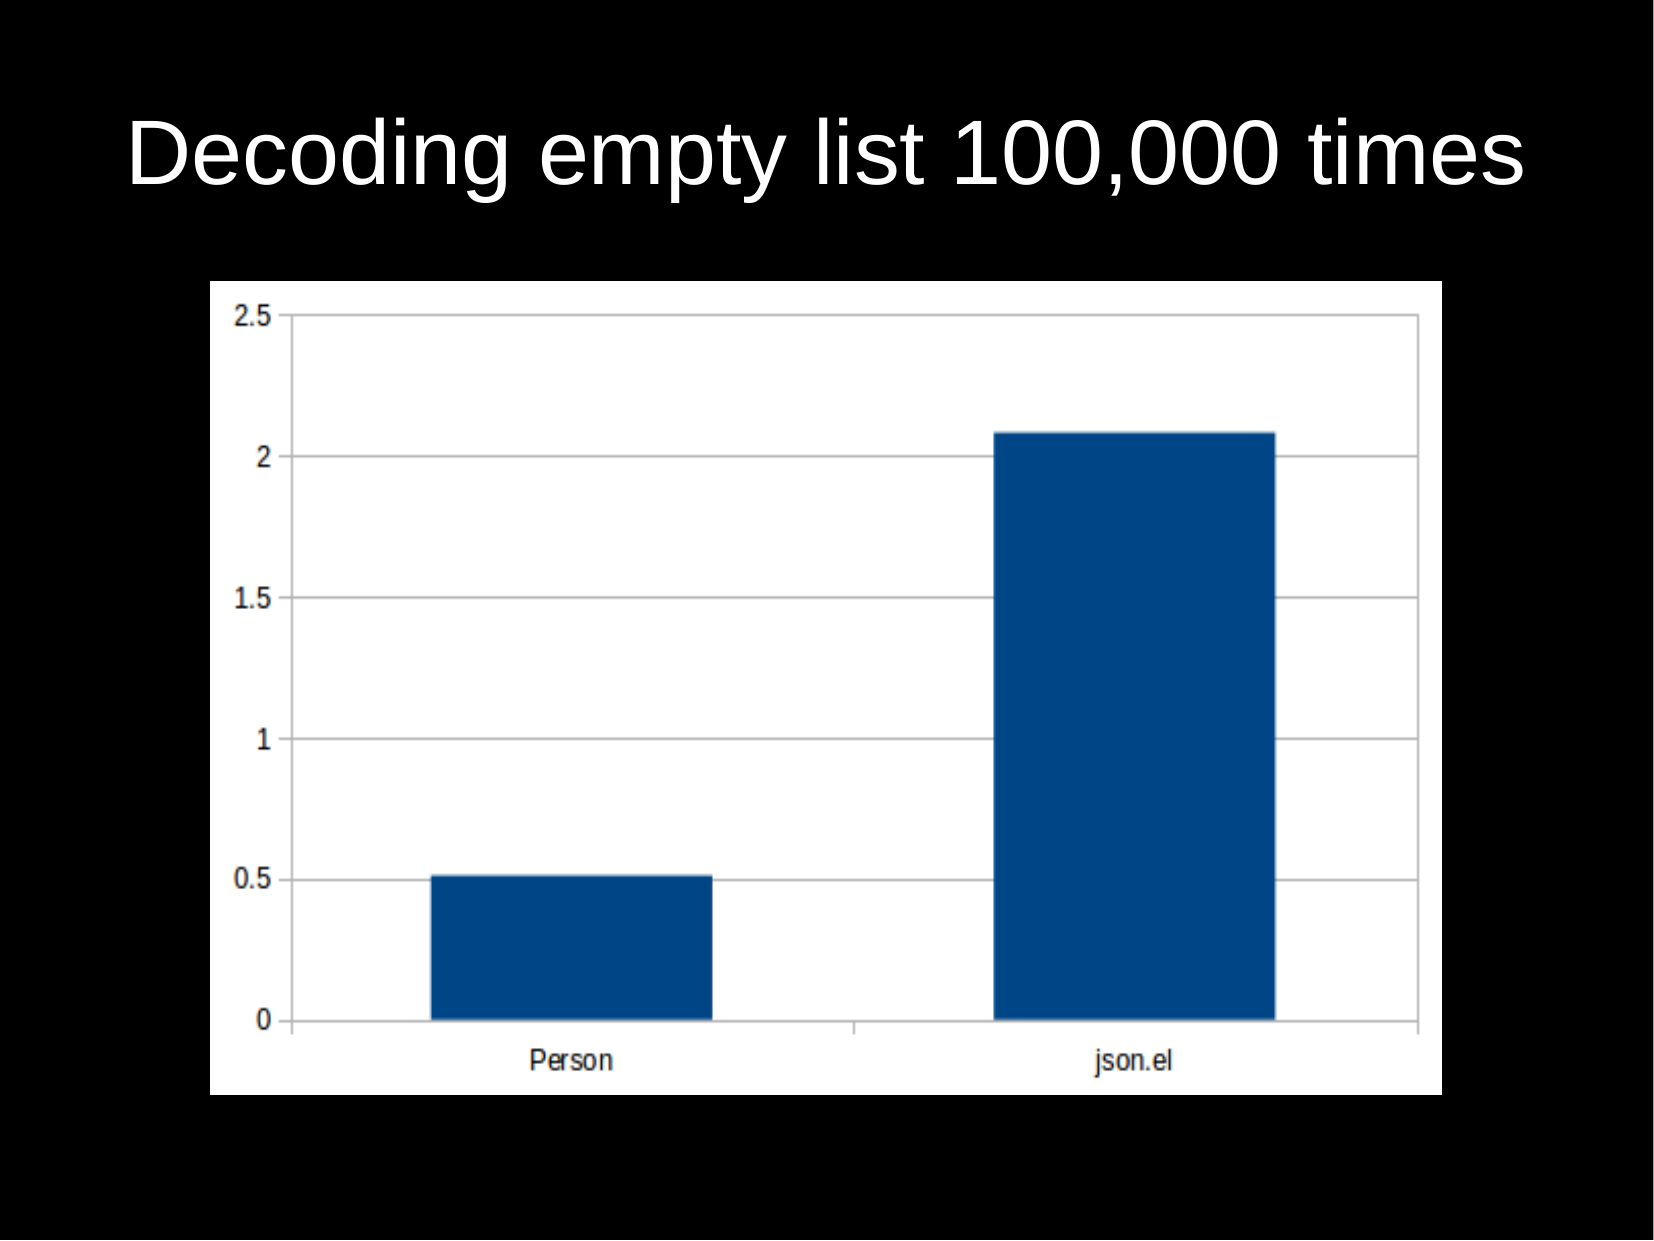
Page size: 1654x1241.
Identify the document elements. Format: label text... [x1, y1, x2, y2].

picture [210, 281, 1442, 1096]
title Decoding empty list 100,000 times [82, 49, 1571, 257]
